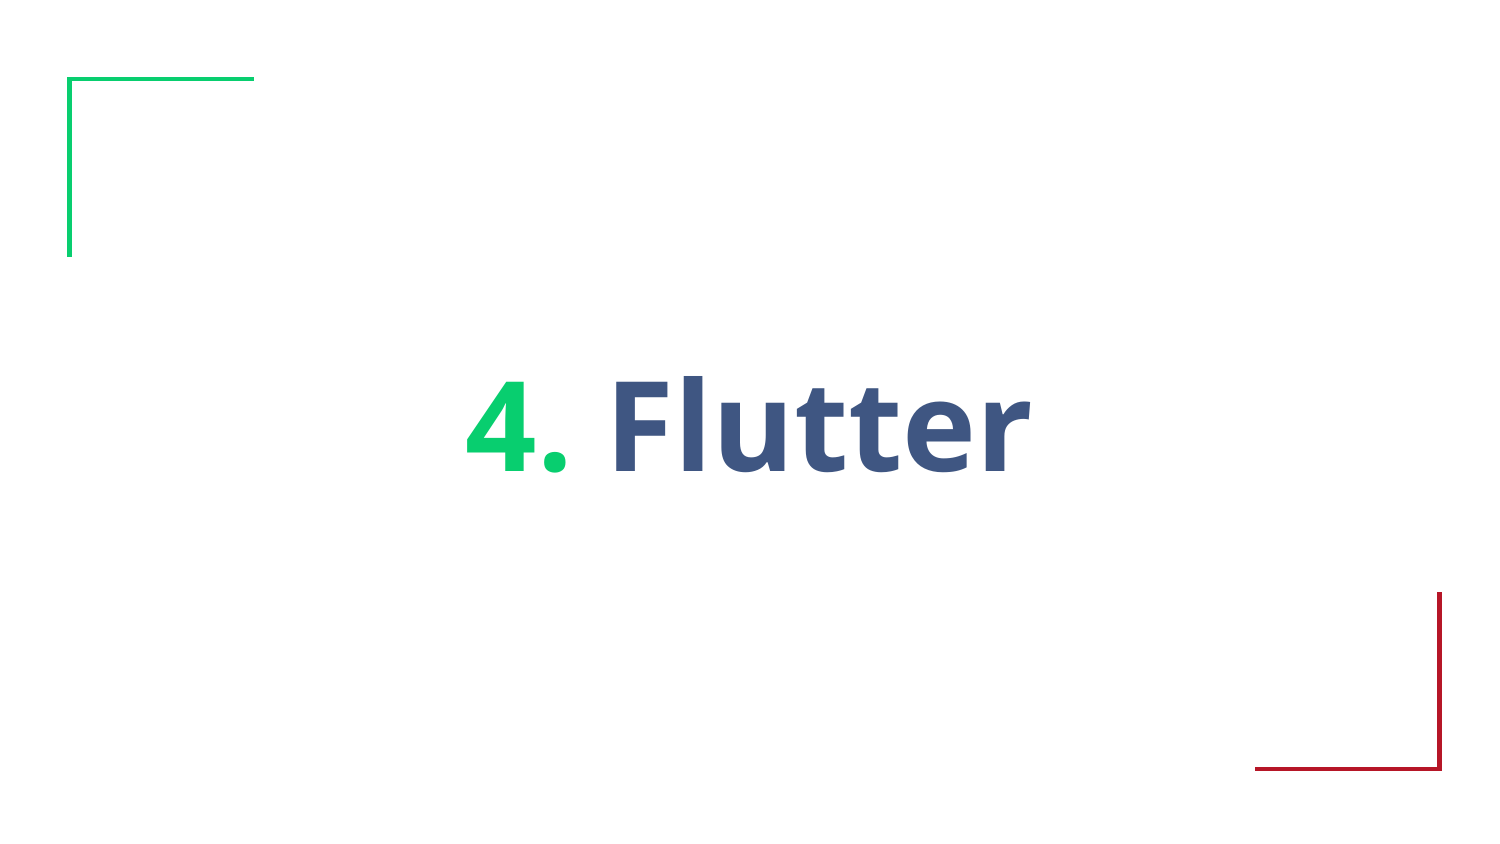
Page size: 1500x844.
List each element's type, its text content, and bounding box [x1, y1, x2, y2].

title 4. Flutter [126, 296, 1374, 548]
